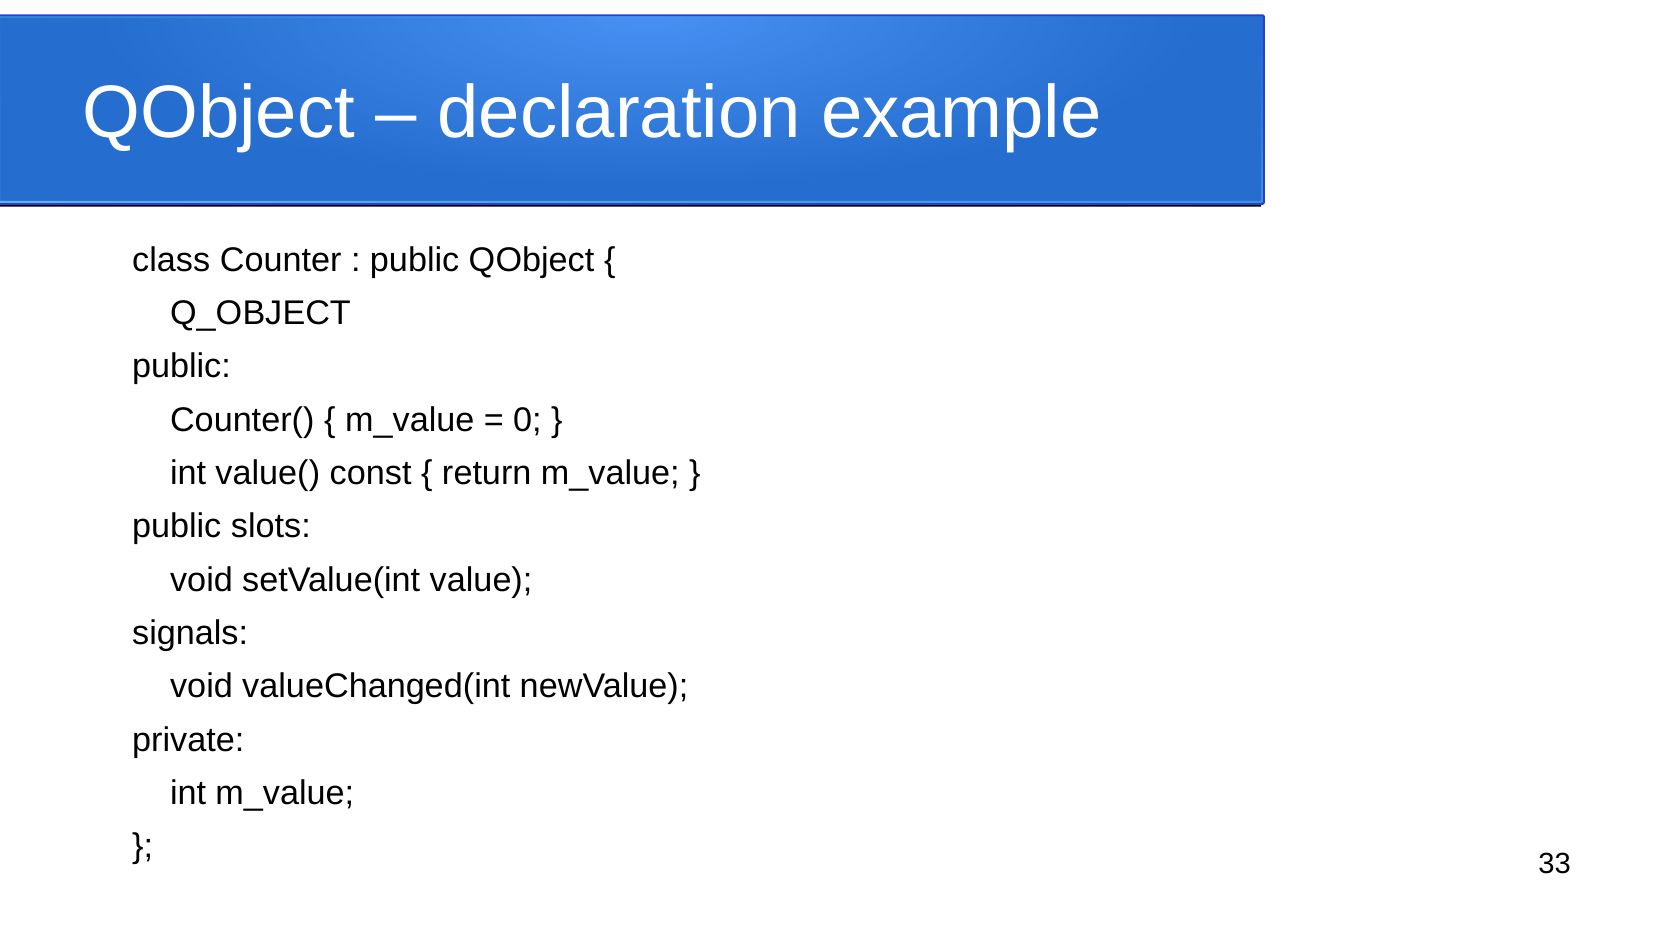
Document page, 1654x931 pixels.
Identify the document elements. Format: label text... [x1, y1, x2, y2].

list class Counter : public QObject { Q_OBJECT public: Counter() { m_value = 0; } int value() const { return m_value; } public slots: void setValue(int value); signals: void valueChanged(int newValue); private: int m_value; }; [87, 240, 1576, 867]
title QObject – declaration example [82, 35, 1235, 189]
